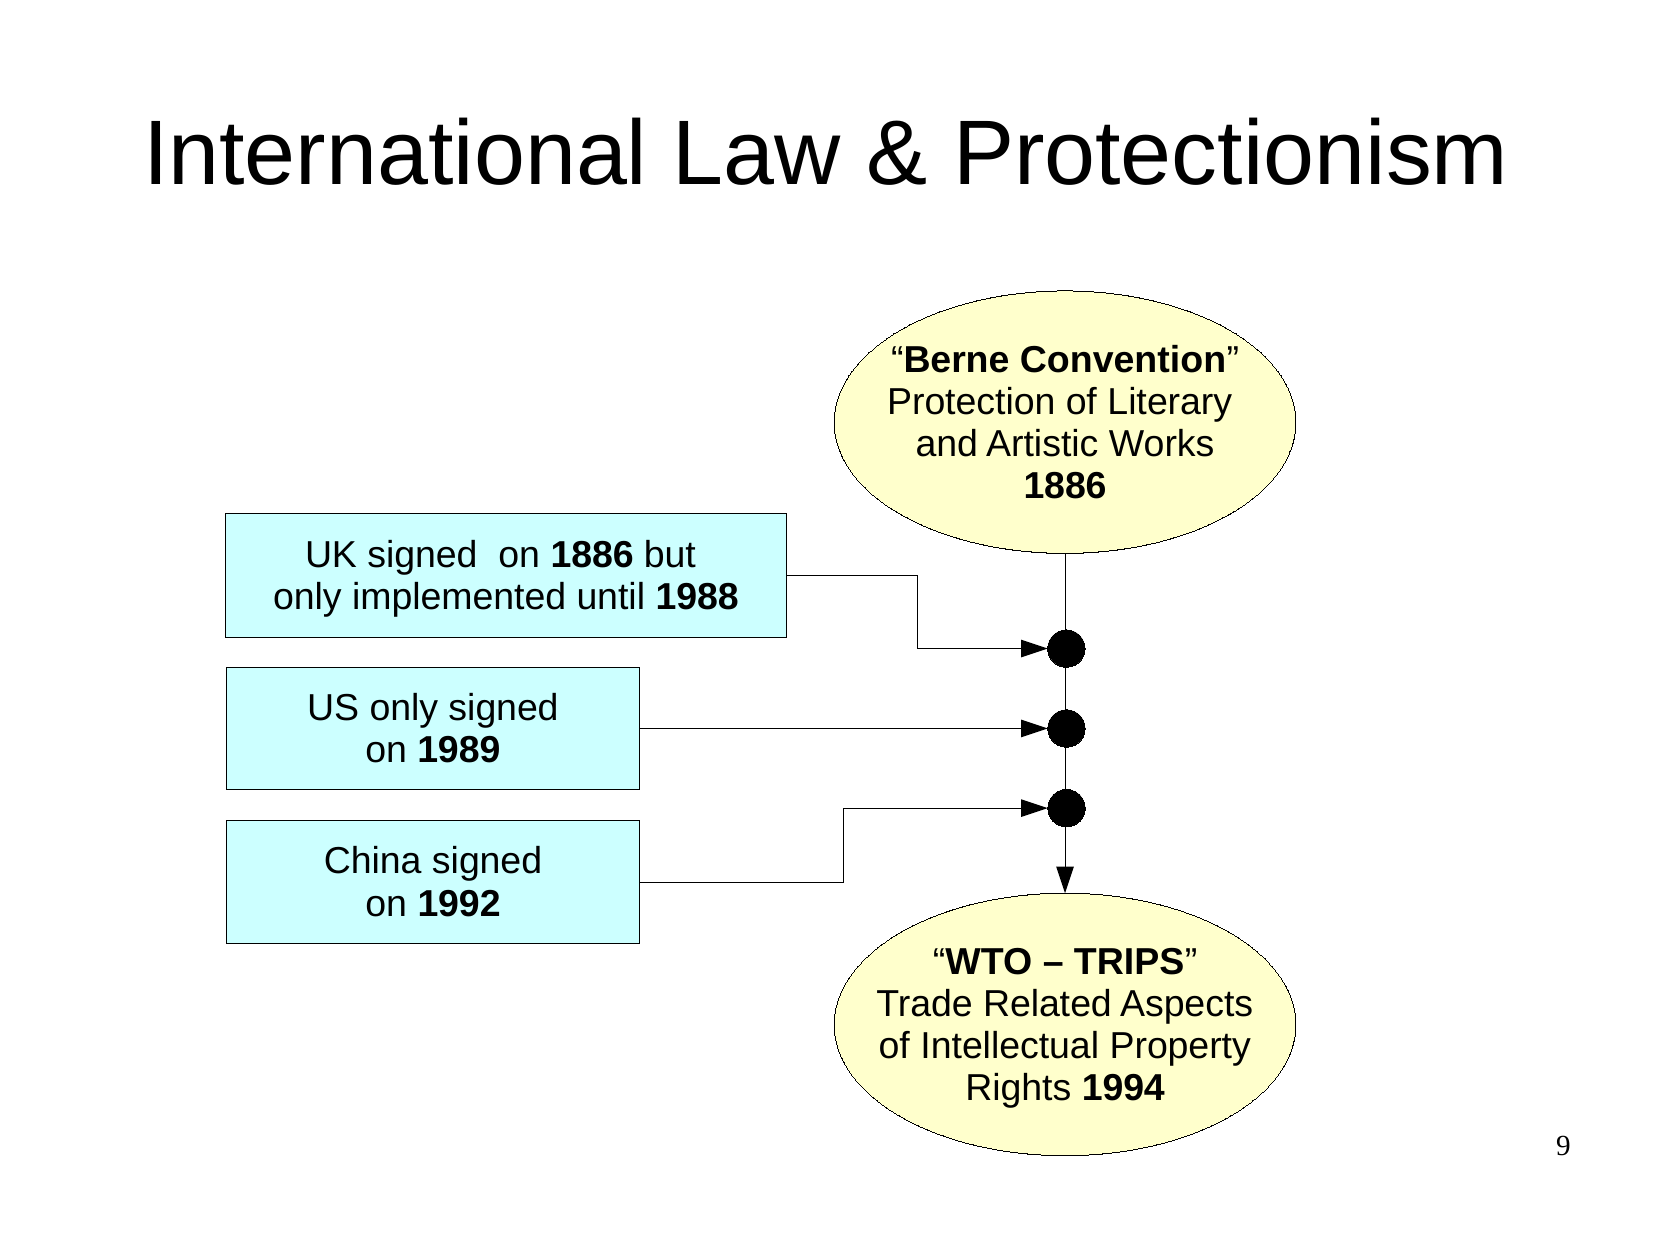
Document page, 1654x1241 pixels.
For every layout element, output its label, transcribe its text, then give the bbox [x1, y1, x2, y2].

text_box [1047, 629, 1086, 668]
text_box US only signed on 1989 [226, 667, 640, 790]
text_box “WTO – TRIPS” Trade Related Aspects of Intellectual Property Rights 1994 [834, 893, 1296, 1156]
text_box UK signed on 1886 but only implemented until 1988 [225, 513, 787, 638]
text_box China signed on 1992 [226, 820, 640, 944]
text_box [1047, 789, 1086, 827]
title International Law & Protectionism [82, 49, 1571, 257]
text_box [1047, 709, 1086, 748]
text_box “Berne Convention” Protection of Literary and Artistic Works 1886 [834, 290, 1296, 554]
